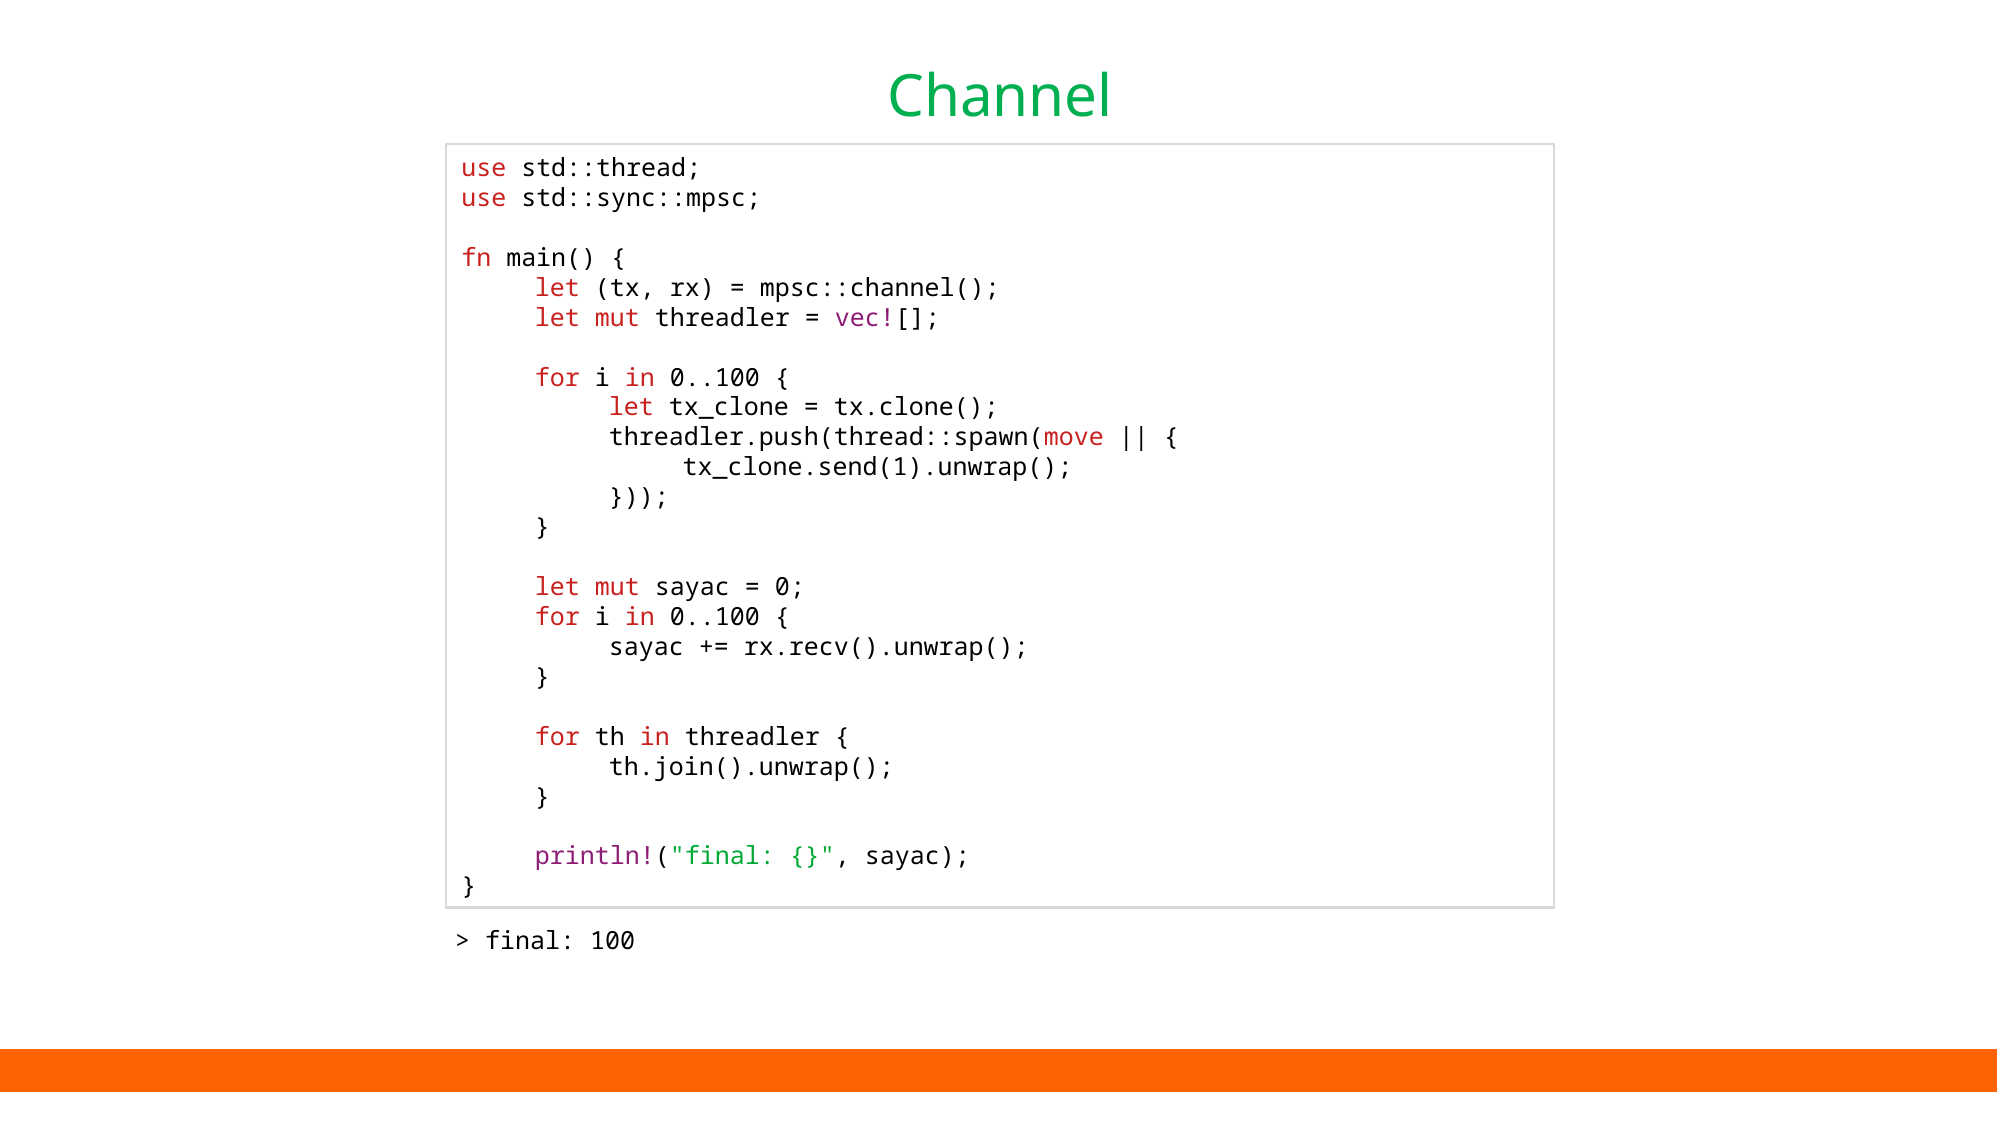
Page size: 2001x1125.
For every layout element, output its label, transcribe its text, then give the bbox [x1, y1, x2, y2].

text_box use std::thread; use std::sync::mpsc; fn main() { let (tx, rx) = mpsc::channel(); let mut threadler = vec![]; for i in 0..100 { let tx_clone = tx.clone(); threadler.push(thread::spawn(move || { tx_clone.send(1).unwrap(); })); } let mut sayac = 0; for i in 0..100 { sayac += rx.recv().unwrap(); } for th in threadler { th.join().unwrap(); } println!("final: {}", sayac); } [446, 143, 1554, 908]
text_box [0, 1049, 1997, 1092]
text_box > final: 100 [440, 915, 621, 981]
list Channel [420, 58, 1580, 148]
